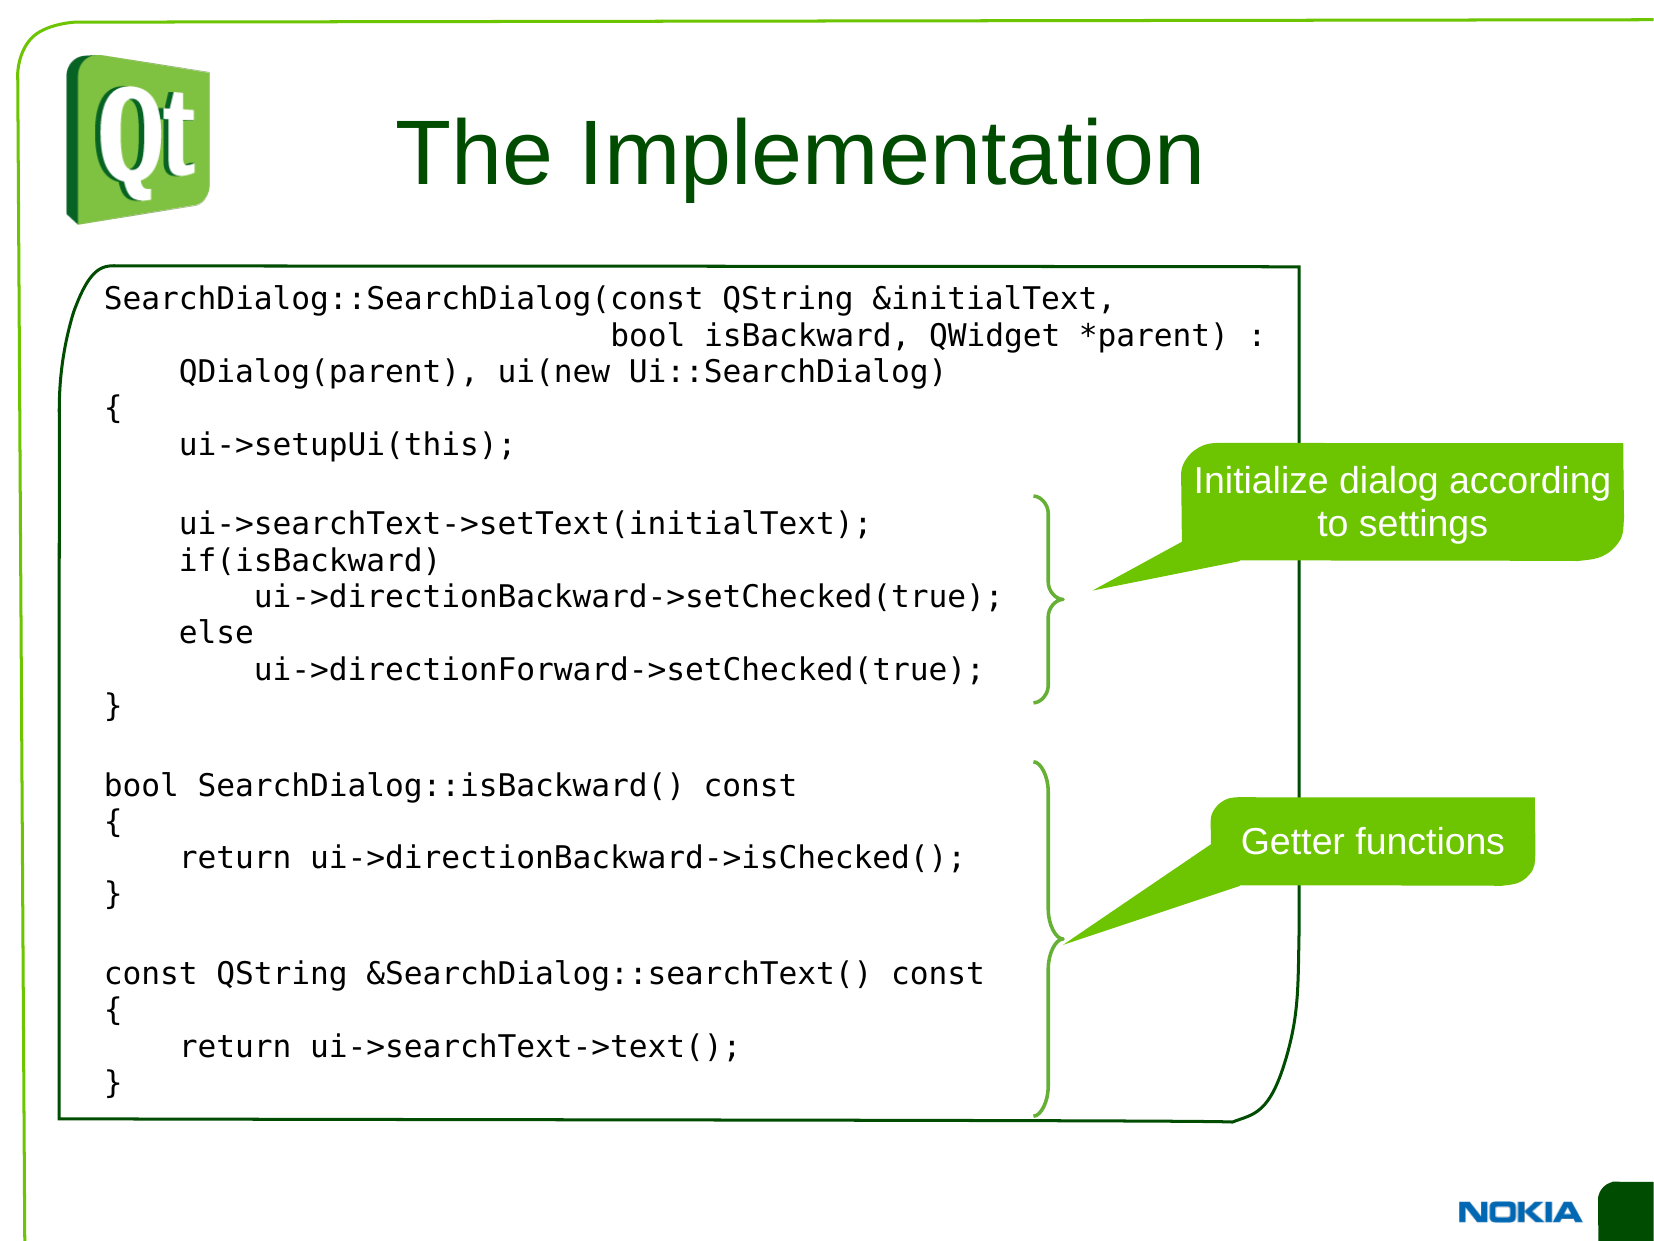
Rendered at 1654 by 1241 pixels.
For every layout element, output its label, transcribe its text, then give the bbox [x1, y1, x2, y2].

text_box SearchDialog::SearchDialog(const QString &initialText, bool isBackward, QWidget *parent) : QDialog(parent), ui(new Ui::SearchDialog) { ui->setupUi(this); ui->searchText->setText(initialText); if(isBackward) ui->directionBackward->setChecked(true); else ui->directionForward->setChecked(true); } bool SearchDialog::isBackward() const { return ui->directionBackward->isChecked(); } const QString &SearchDialog::searchText() const { return ui->searchText->text(); } [89, 273, 1282, 1120]
text_box [1092, 542, 1241, 591]
text_box Getter functions [1210, 797, 1536, 886]
picture [1459, 1201, 1583, 1223]
text_box Initialize dialog according to settings [1181, 442, 1625, 562]
text_box SearchDialog::SearchDialog(const QString &initialText, bool isBackward, QWidget *parent) : QDialog(parent), ui(new Ui::SearchDialog) { ui->setupUi(this); ui->searchText->setText(initialText); if(isBackward) ui->directionBackward->setChecked(true); else ui->directionForward->setChecked(true); } bool SearchDialog::isBackward() const { return ui->directionBackward->isChecked(); } const QString &SearchDialog::searchText() const { return ui->searchText->text(); } [89, 1079, 1282, 1152]
picture [66, 55, 210, 225]
title The Implementation [263, 49, 1339, 257]
text_box [1062, 844, 1240, 945]
